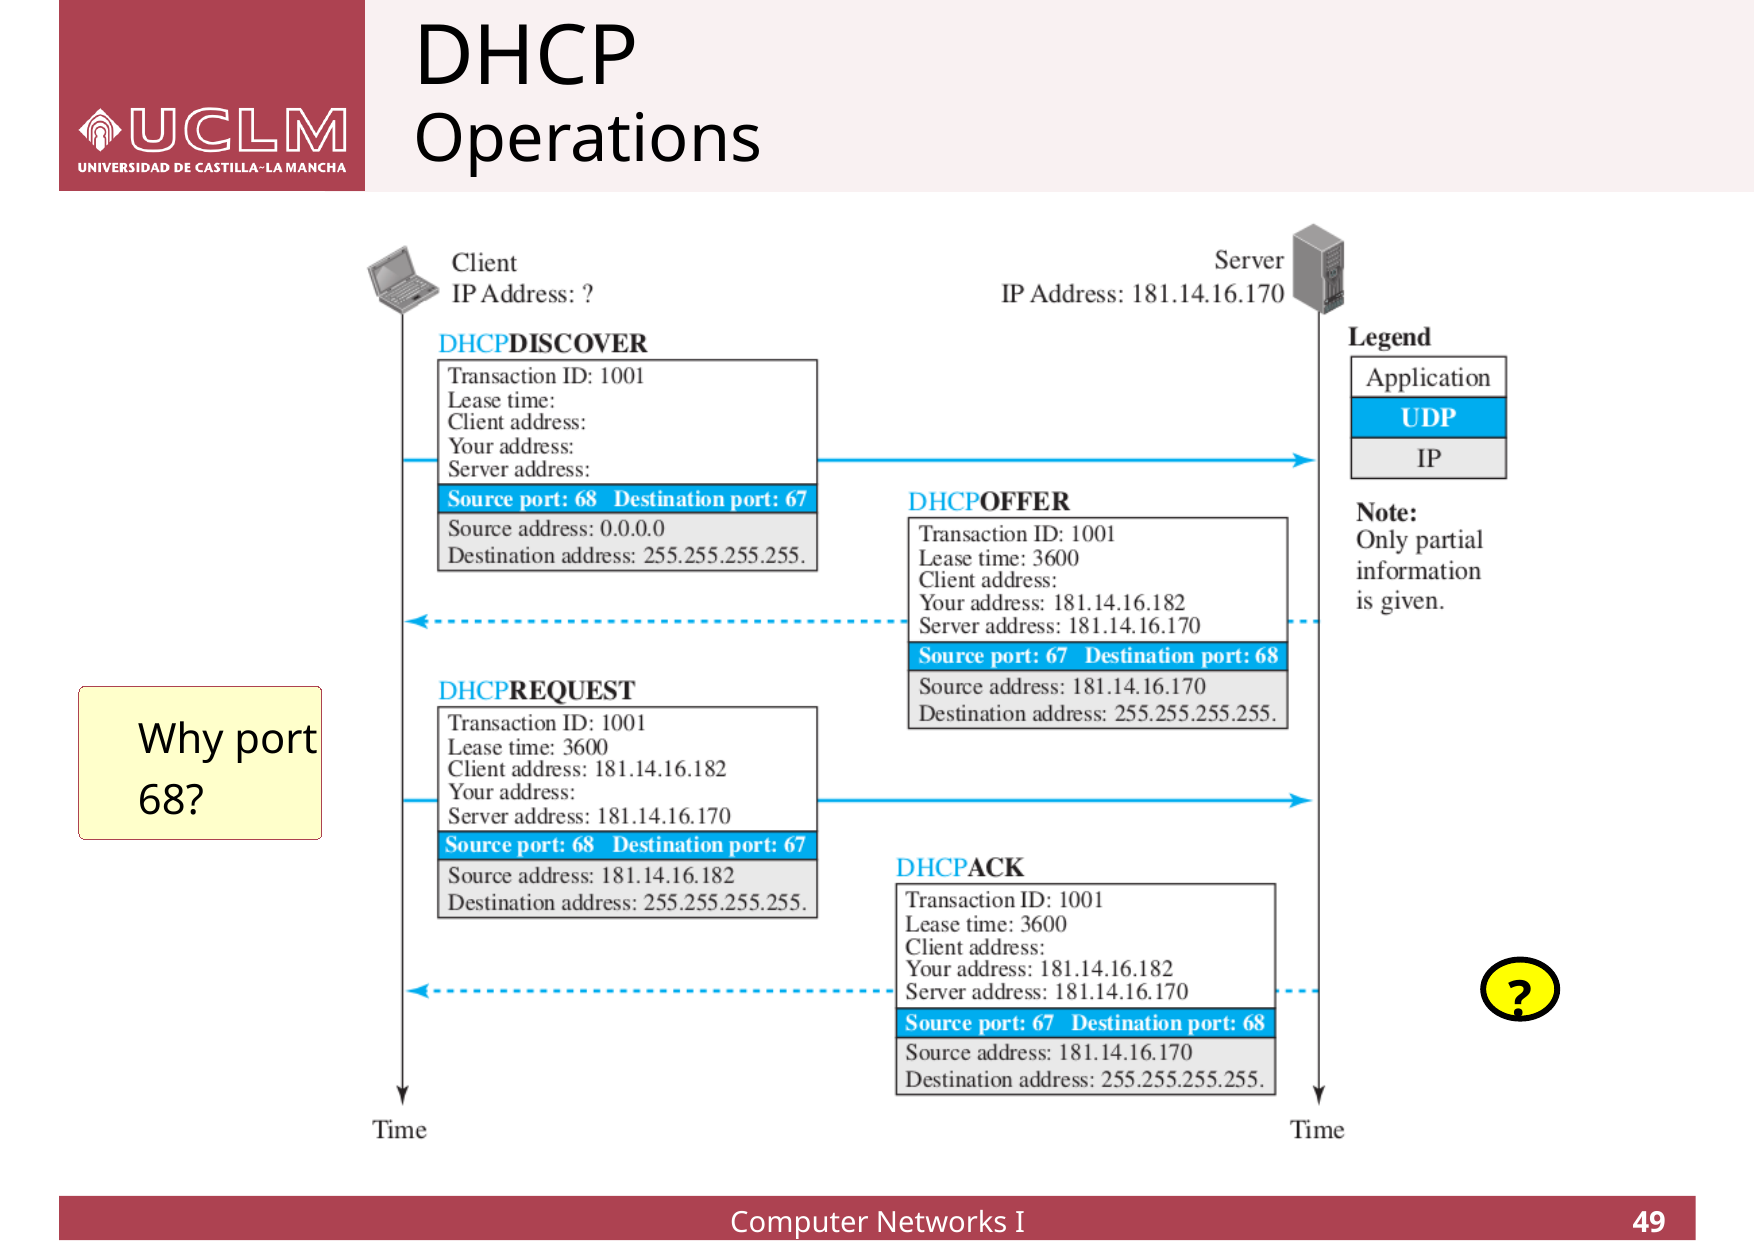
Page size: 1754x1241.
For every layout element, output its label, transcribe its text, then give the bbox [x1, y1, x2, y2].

title DHCP Operations [413, 0, 1667, 198]
text_box Why port 68? [78, 686, 322, 840]
text_box [1538, 963, 1558, 1015]
picture [363, 216, 1521, 1160]
text_box [1483, 963, 1502, 1015]
picture [59, 0, 365, 191]
text_box ? [1502, 957, 1538, 1032]
